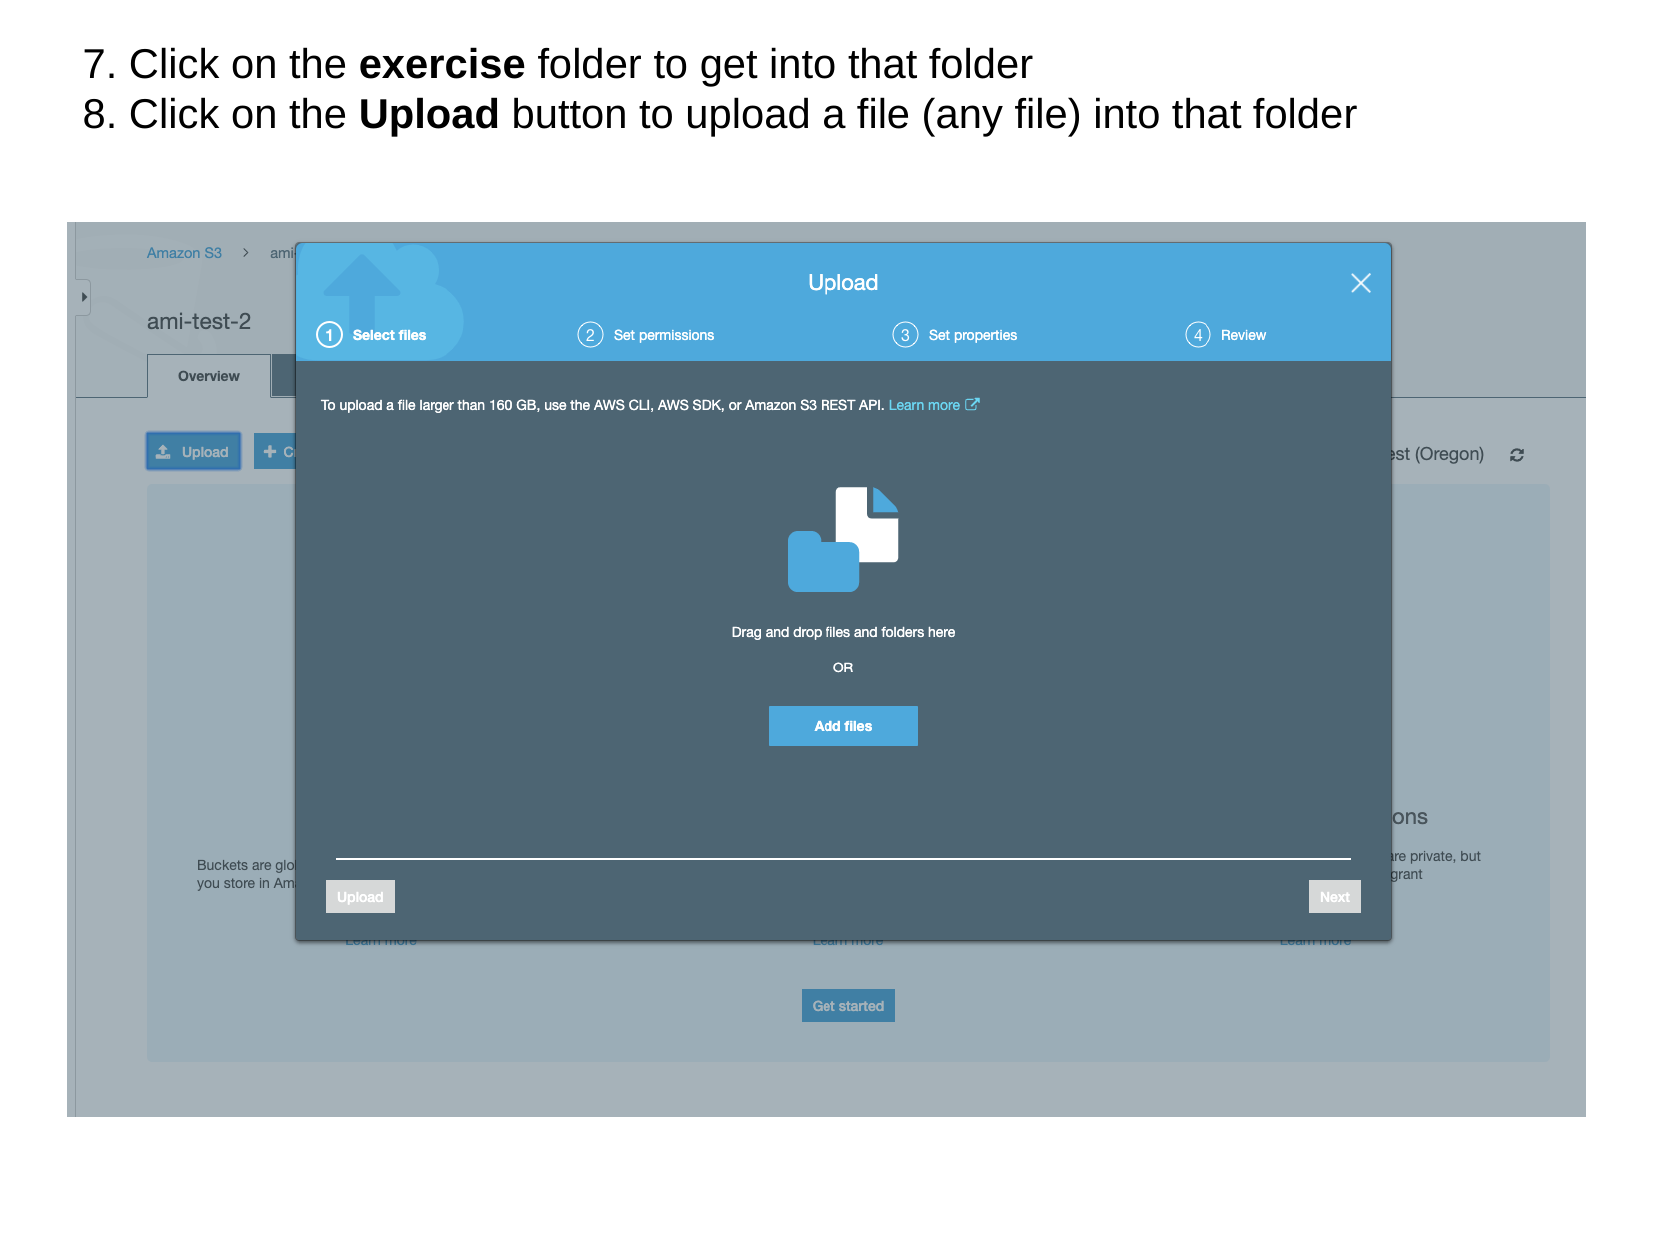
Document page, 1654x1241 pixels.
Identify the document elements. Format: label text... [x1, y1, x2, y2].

picture [67, 222, 1586, 1117]
list 7. Click on the exercise folder to get into that folder 8. Click on the Upload button to upload a file (any file) into that folder [82, 37, 1571, 171]
